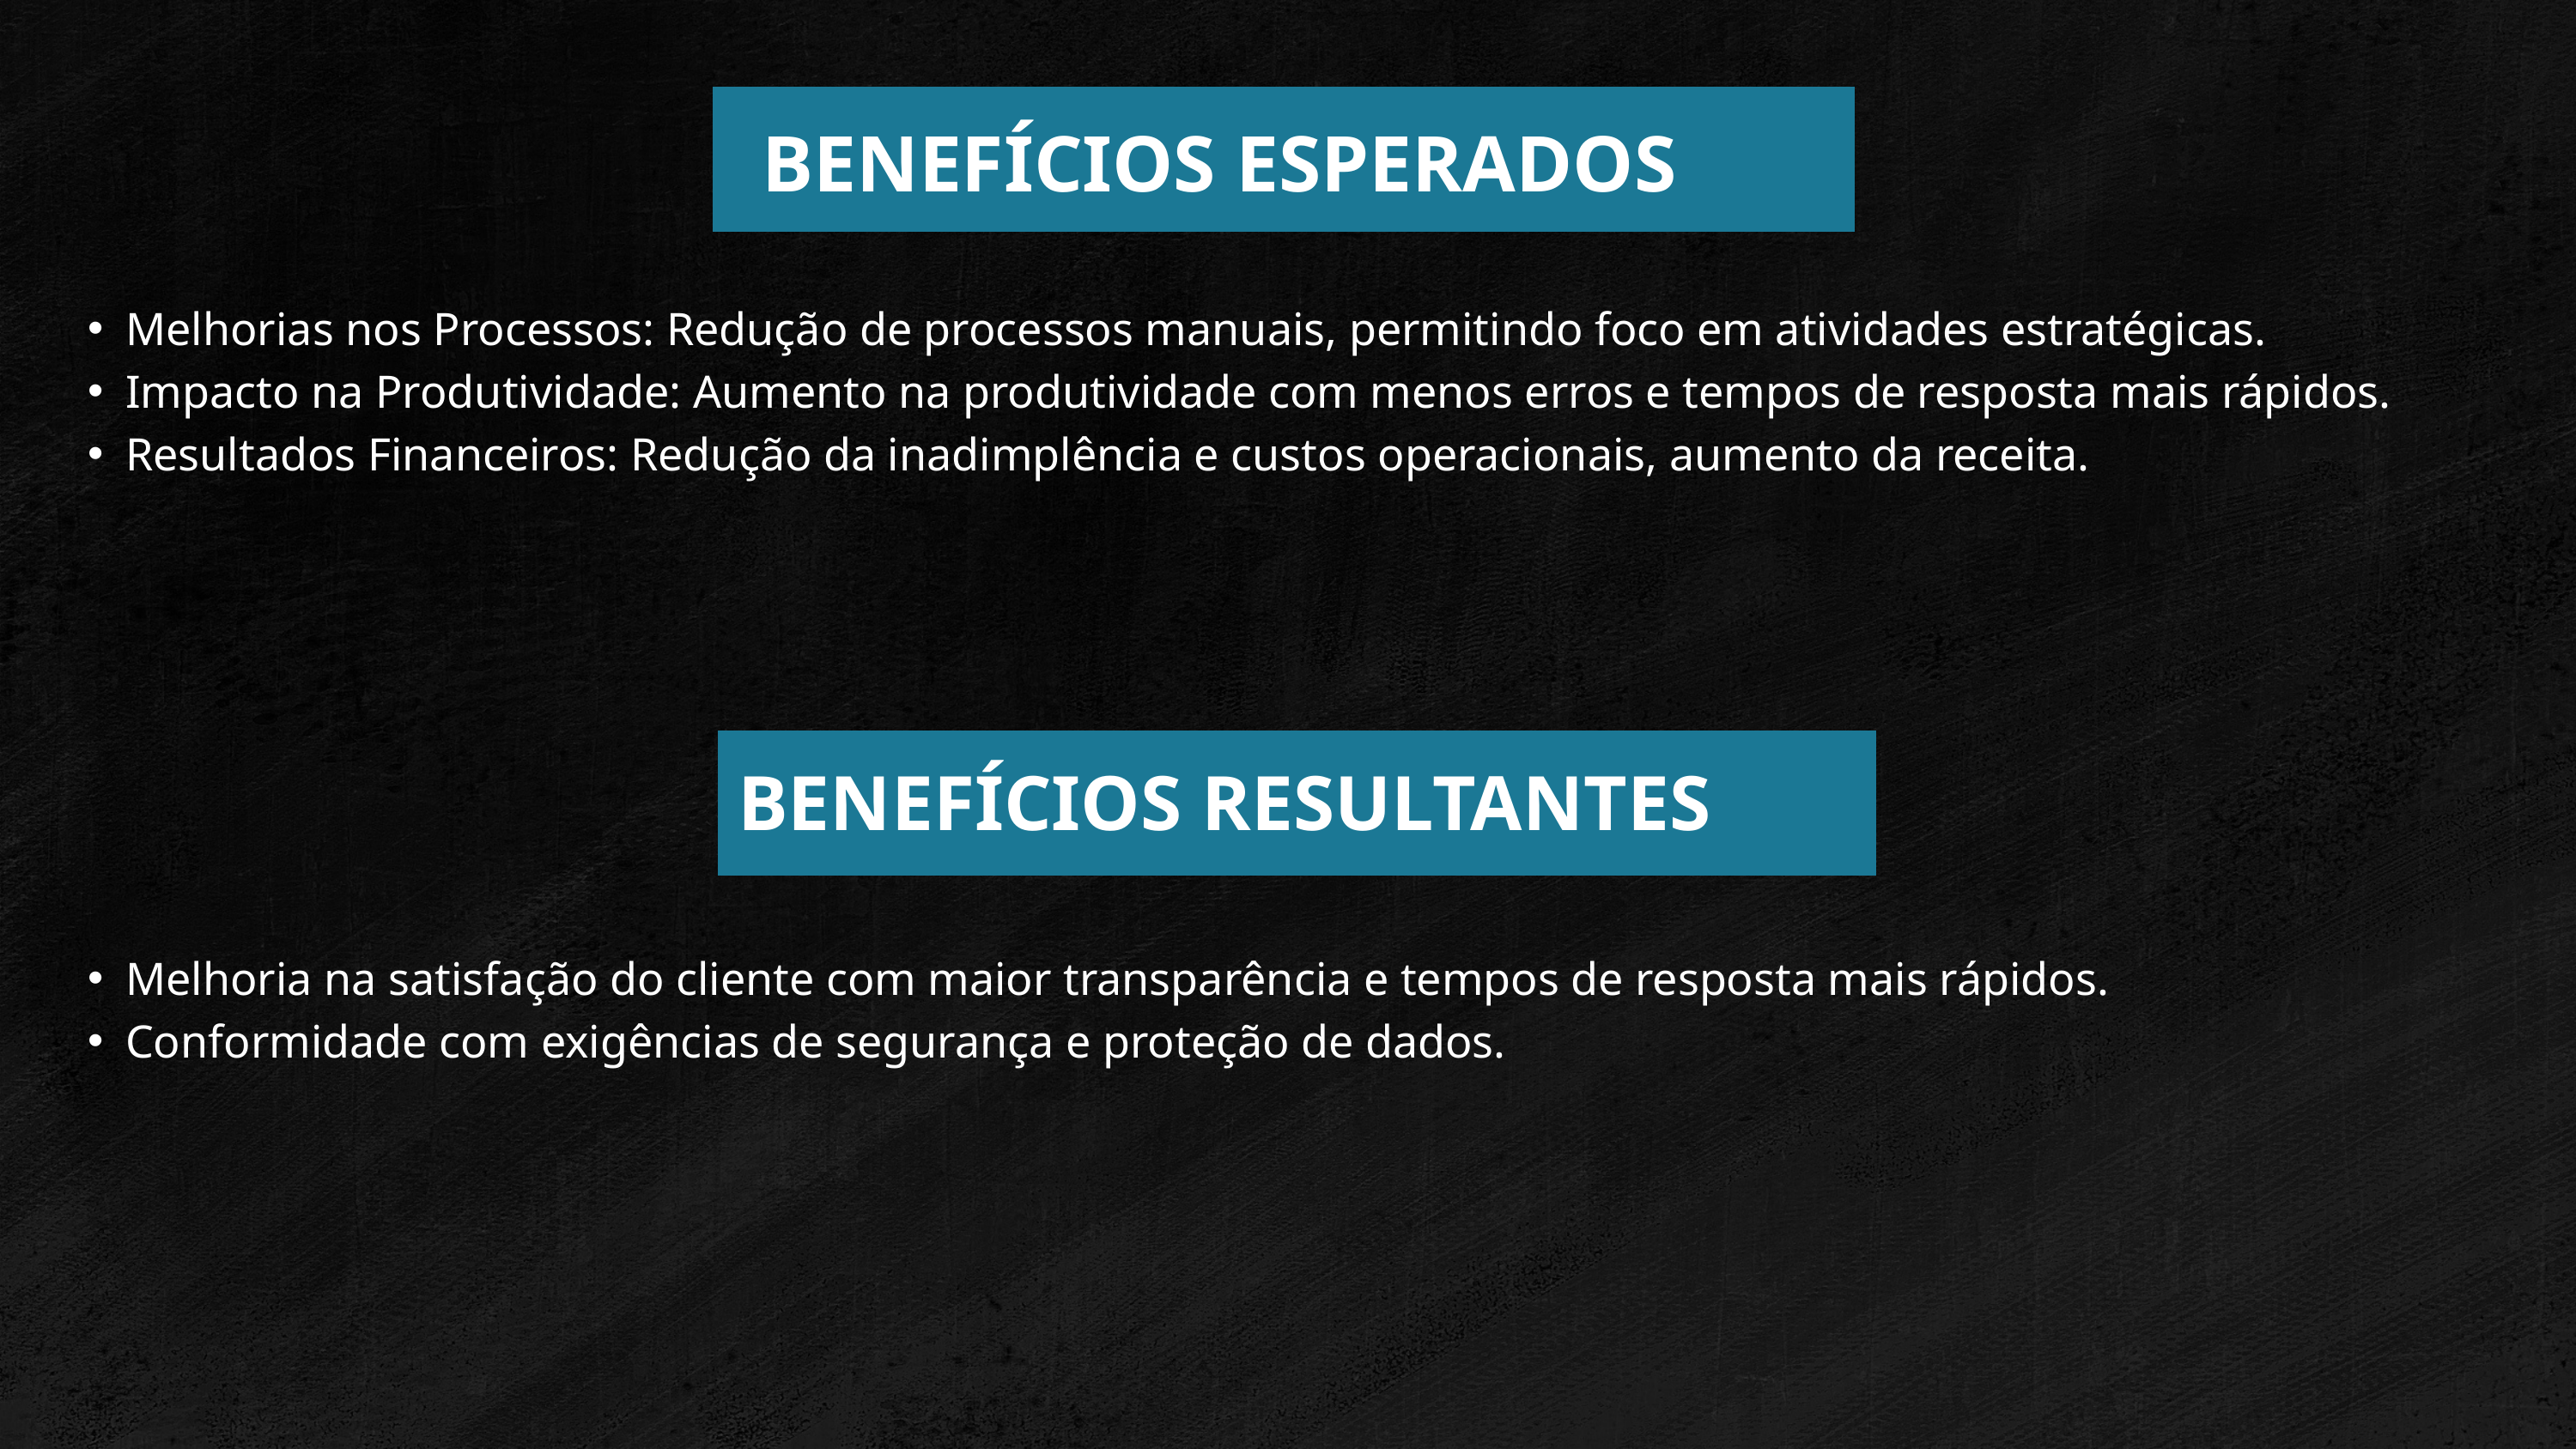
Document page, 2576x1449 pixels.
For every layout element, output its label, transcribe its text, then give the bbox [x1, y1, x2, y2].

text_box BENEFÍCIOS RESULTANTES [738, 765, 1897, 846]
text_box Melhoria na satisfação do cliente com maior transparência e tempos de resposta mais rápidos. Conformidade com exigências de segurança e proteção de dados. [49, 942, 2526, 1068]
text_box Melhorias nos Processos: Redução de processos manuais, permitindo foco em atividades estratégicas. Impacto na Produtividade: Aumento na produtividade com menos erros e tempos de resposta mais rápidos. Resultados Financeiros: Redução da inadimplência e custos operacionais, aumento da receita. [49, 292, 2526, 481]
text_box BENEFÍCIOS ESPERADOS [762, 124, 1851, 208]
text_box [0, 0, 2576, 1449]
